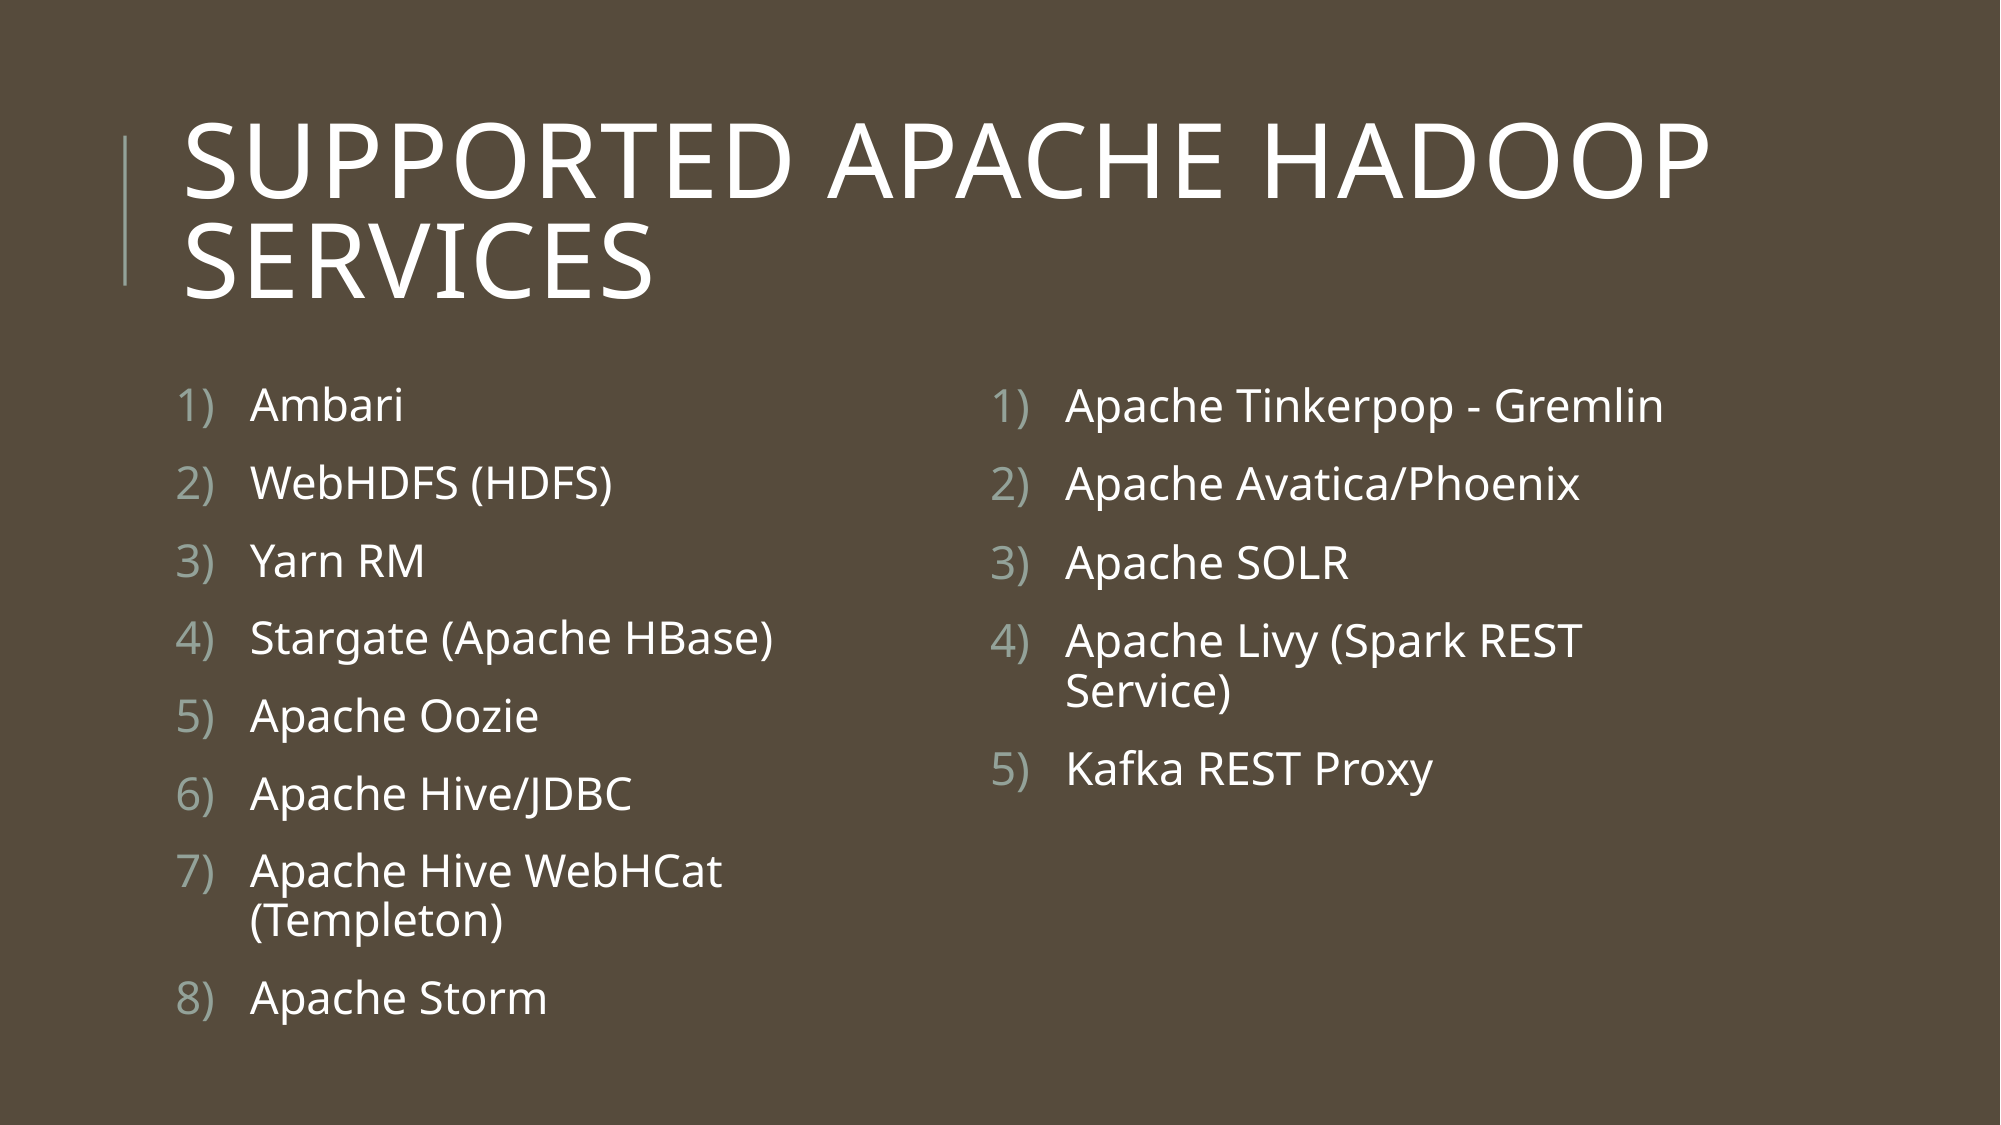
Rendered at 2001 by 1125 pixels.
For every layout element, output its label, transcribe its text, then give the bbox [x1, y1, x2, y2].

list Apache Tinkerpop - Gremlin Apache Avatica/Phoenix Apache SOLR Apache Livy (Spark REST Service) Kafka REST Proxy [982, 375, 1763, 1035]
title Supported Apache Hadoop Services [168, 96, 1763, 342]
list Ambari WebHDFS (HDFS) Yarn RM Stargate (Apache HBase) Apache Oozie Apache Hive/JDBC Apache Hive WebHCat (Templeton) Apache Storm [168, 375, 948, 1035]
